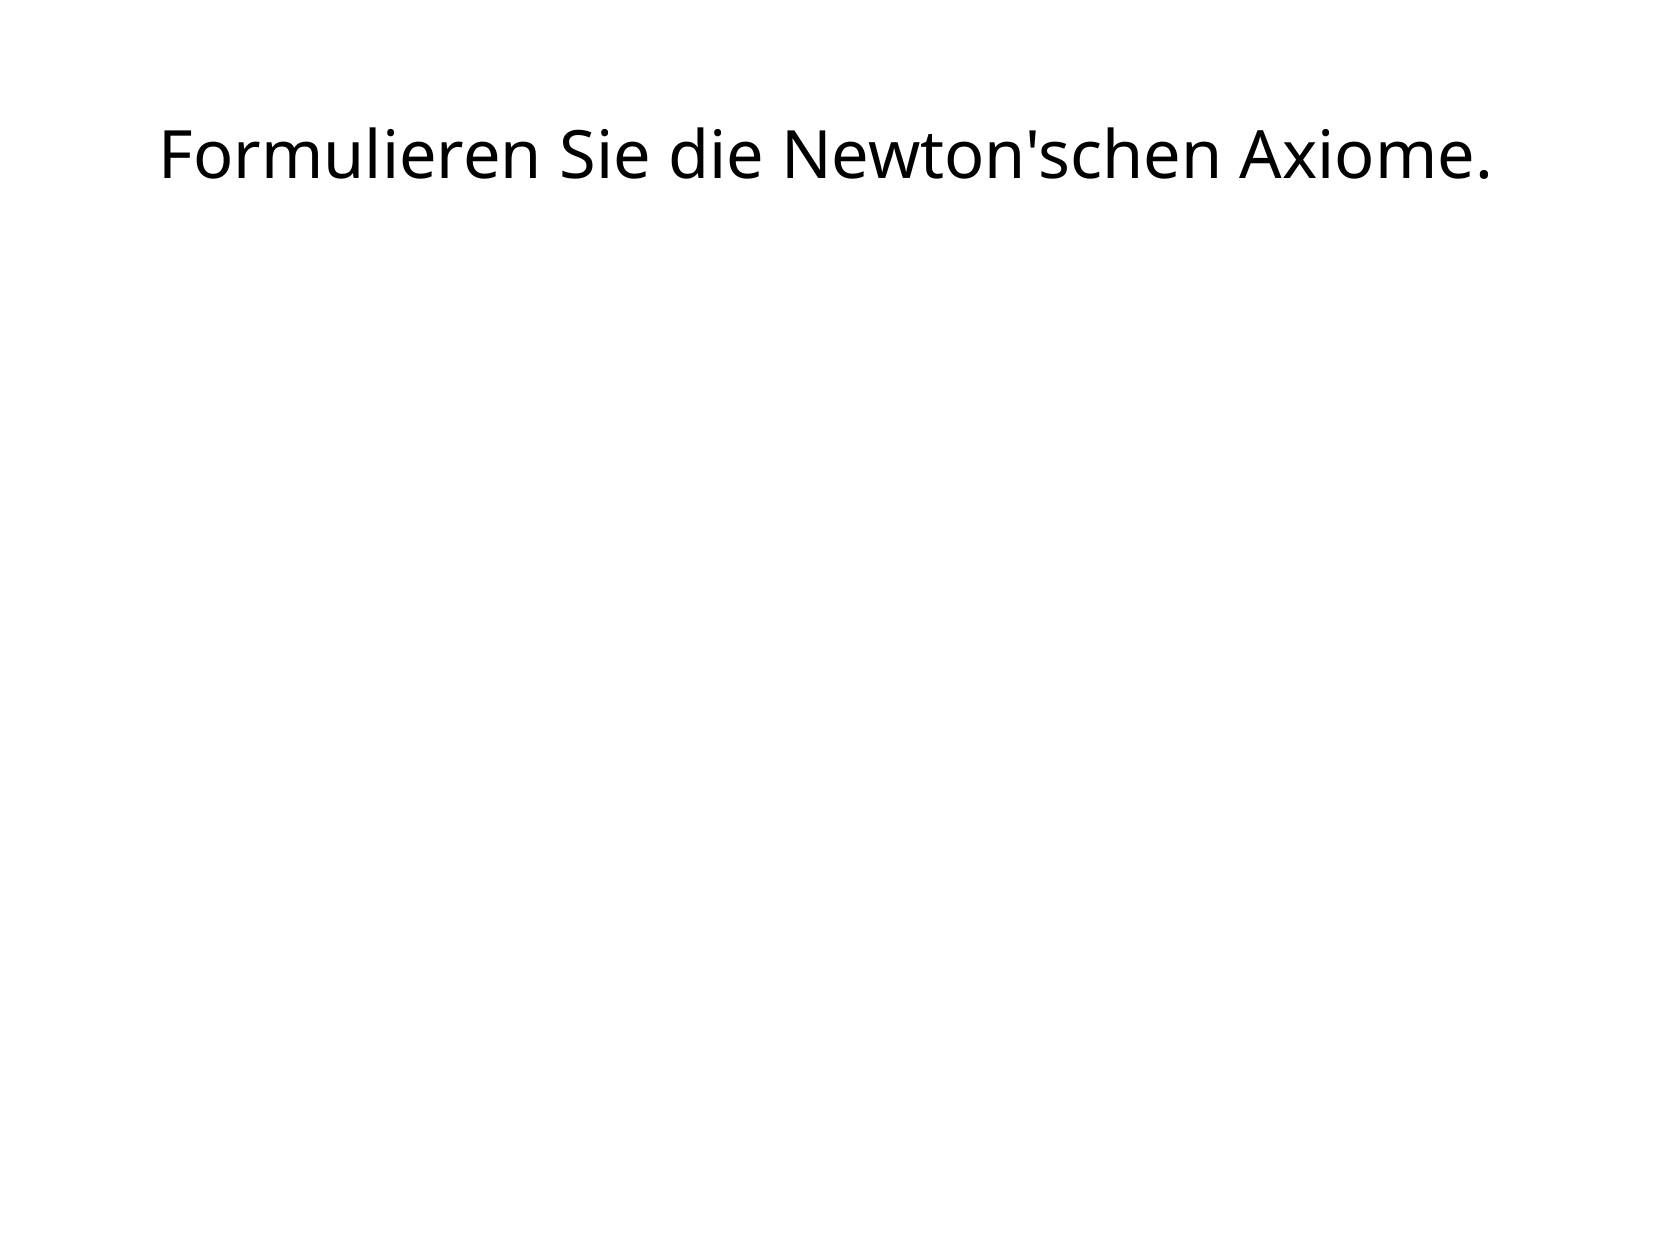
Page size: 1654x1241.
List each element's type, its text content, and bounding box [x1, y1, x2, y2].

title Formulieren Sie die Newton'schen Axiome. [82, 49, 1571, 257]
